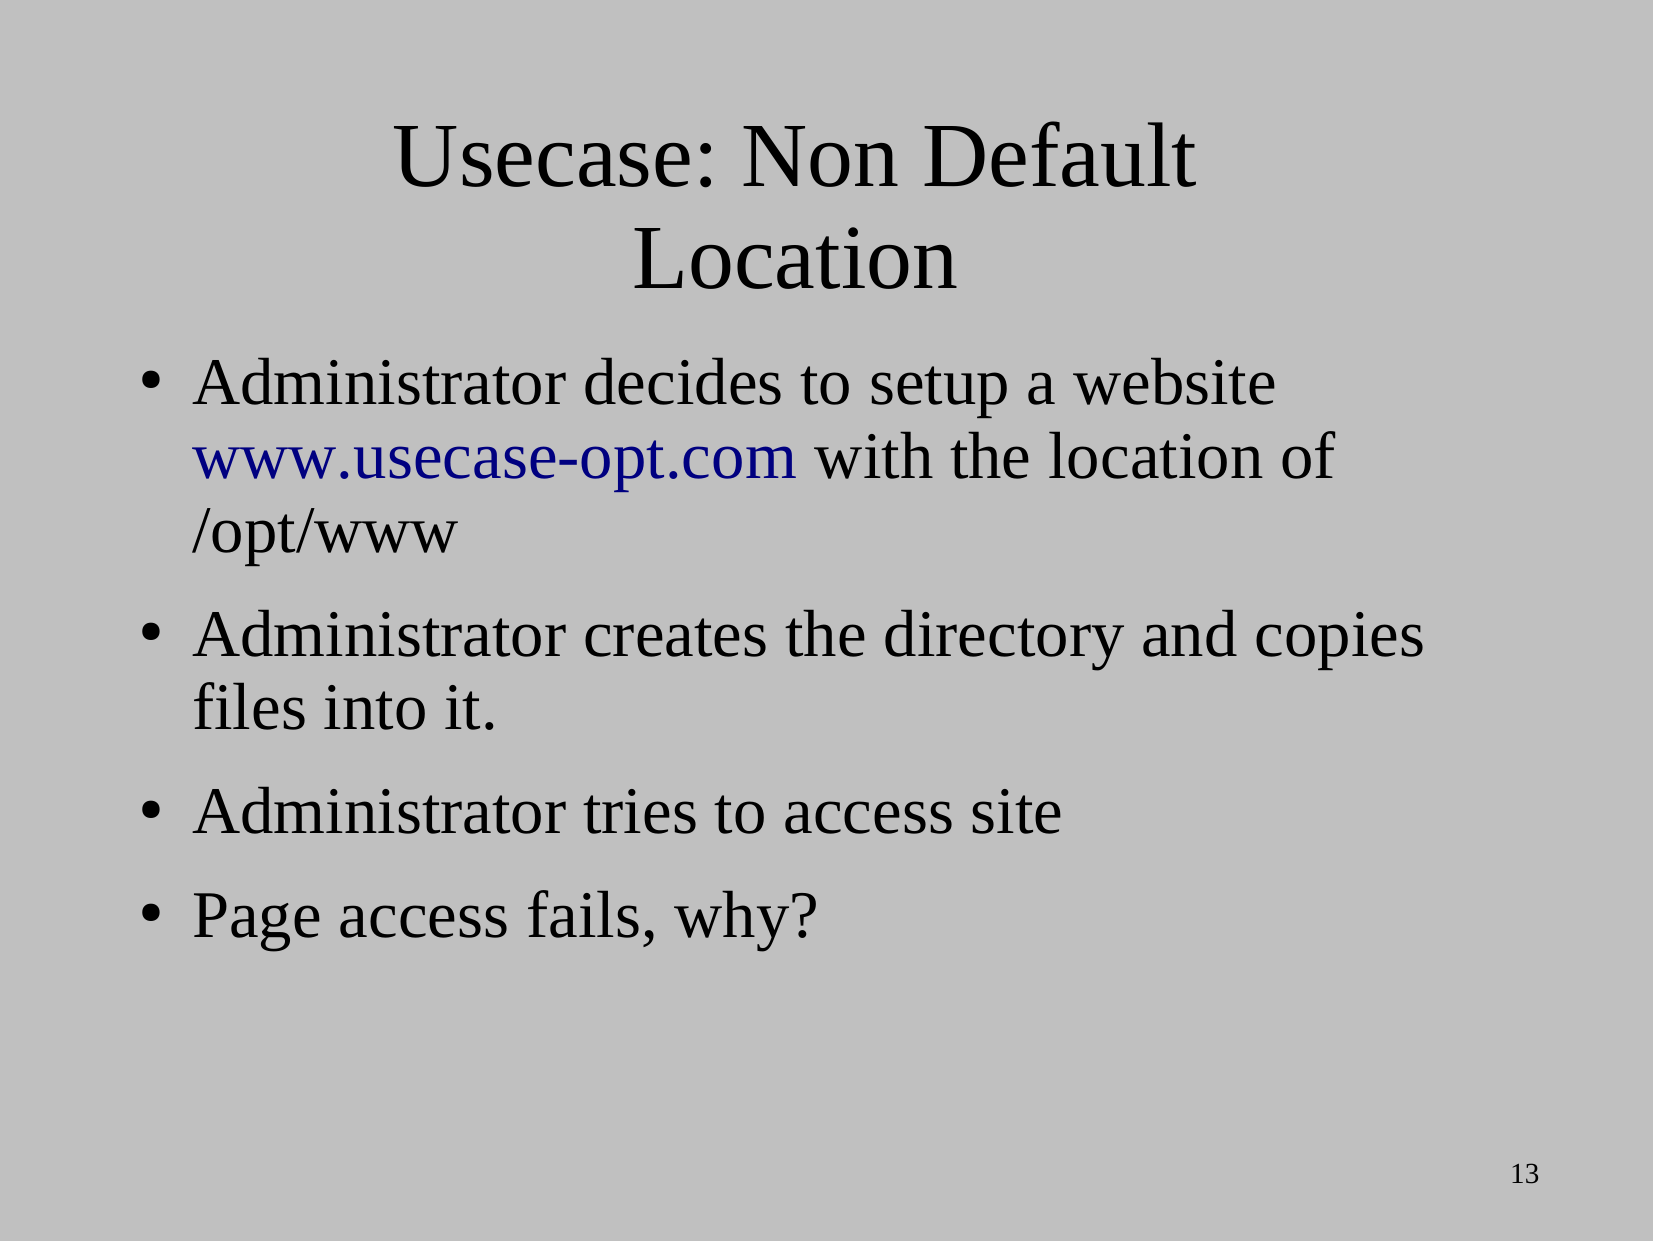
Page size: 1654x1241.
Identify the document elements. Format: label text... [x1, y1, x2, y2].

title Usecase: Non Default Location [312, 102, 1279, 310]
list Administrator decides to setup a website www.usecase-opt.com with the location of /opt/www Administrator creates the directory and copies files into it. Administrator tries to access site Page access fails, why? [121, 344, 1534, 1065]
